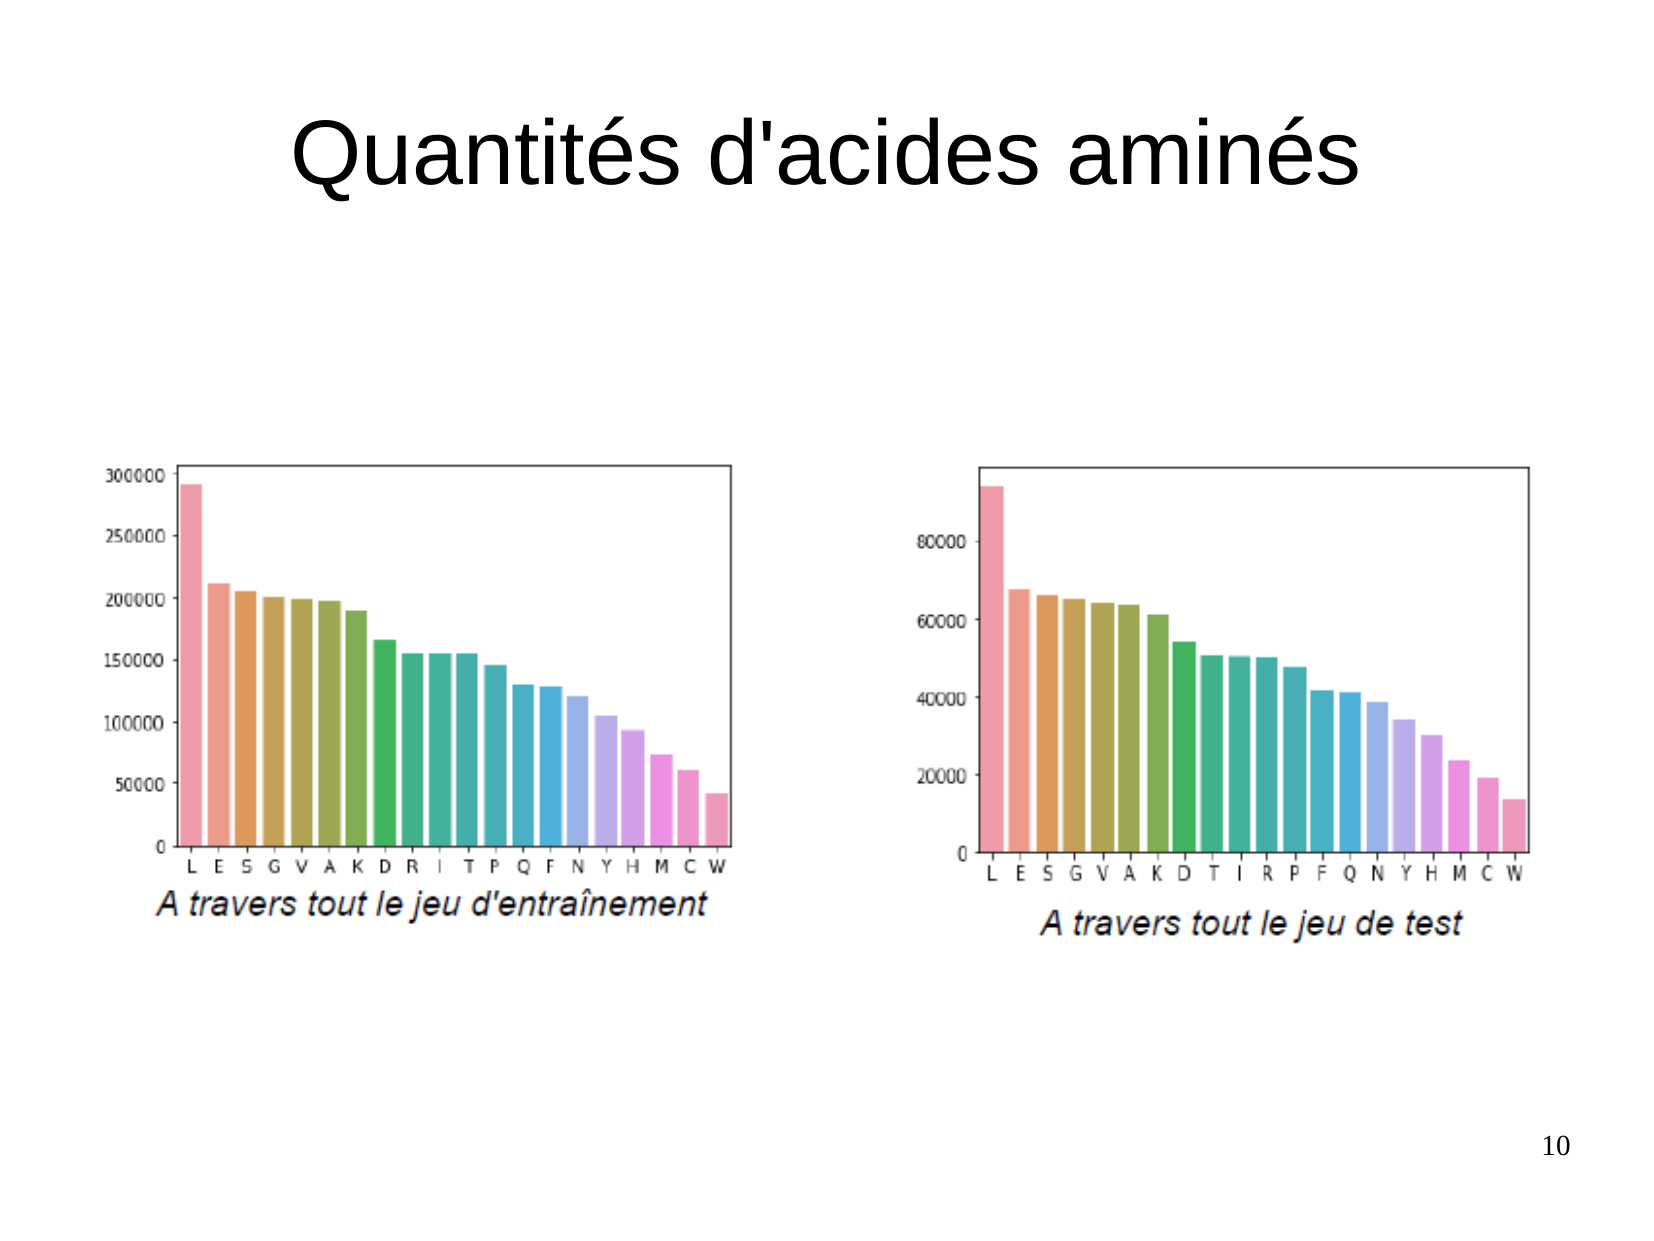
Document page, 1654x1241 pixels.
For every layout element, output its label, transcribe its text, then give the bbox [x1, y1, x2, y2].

picture [82, 440, 1571, 959]
title Quantités d'acides aminés [82, 49, 1571, 257]
